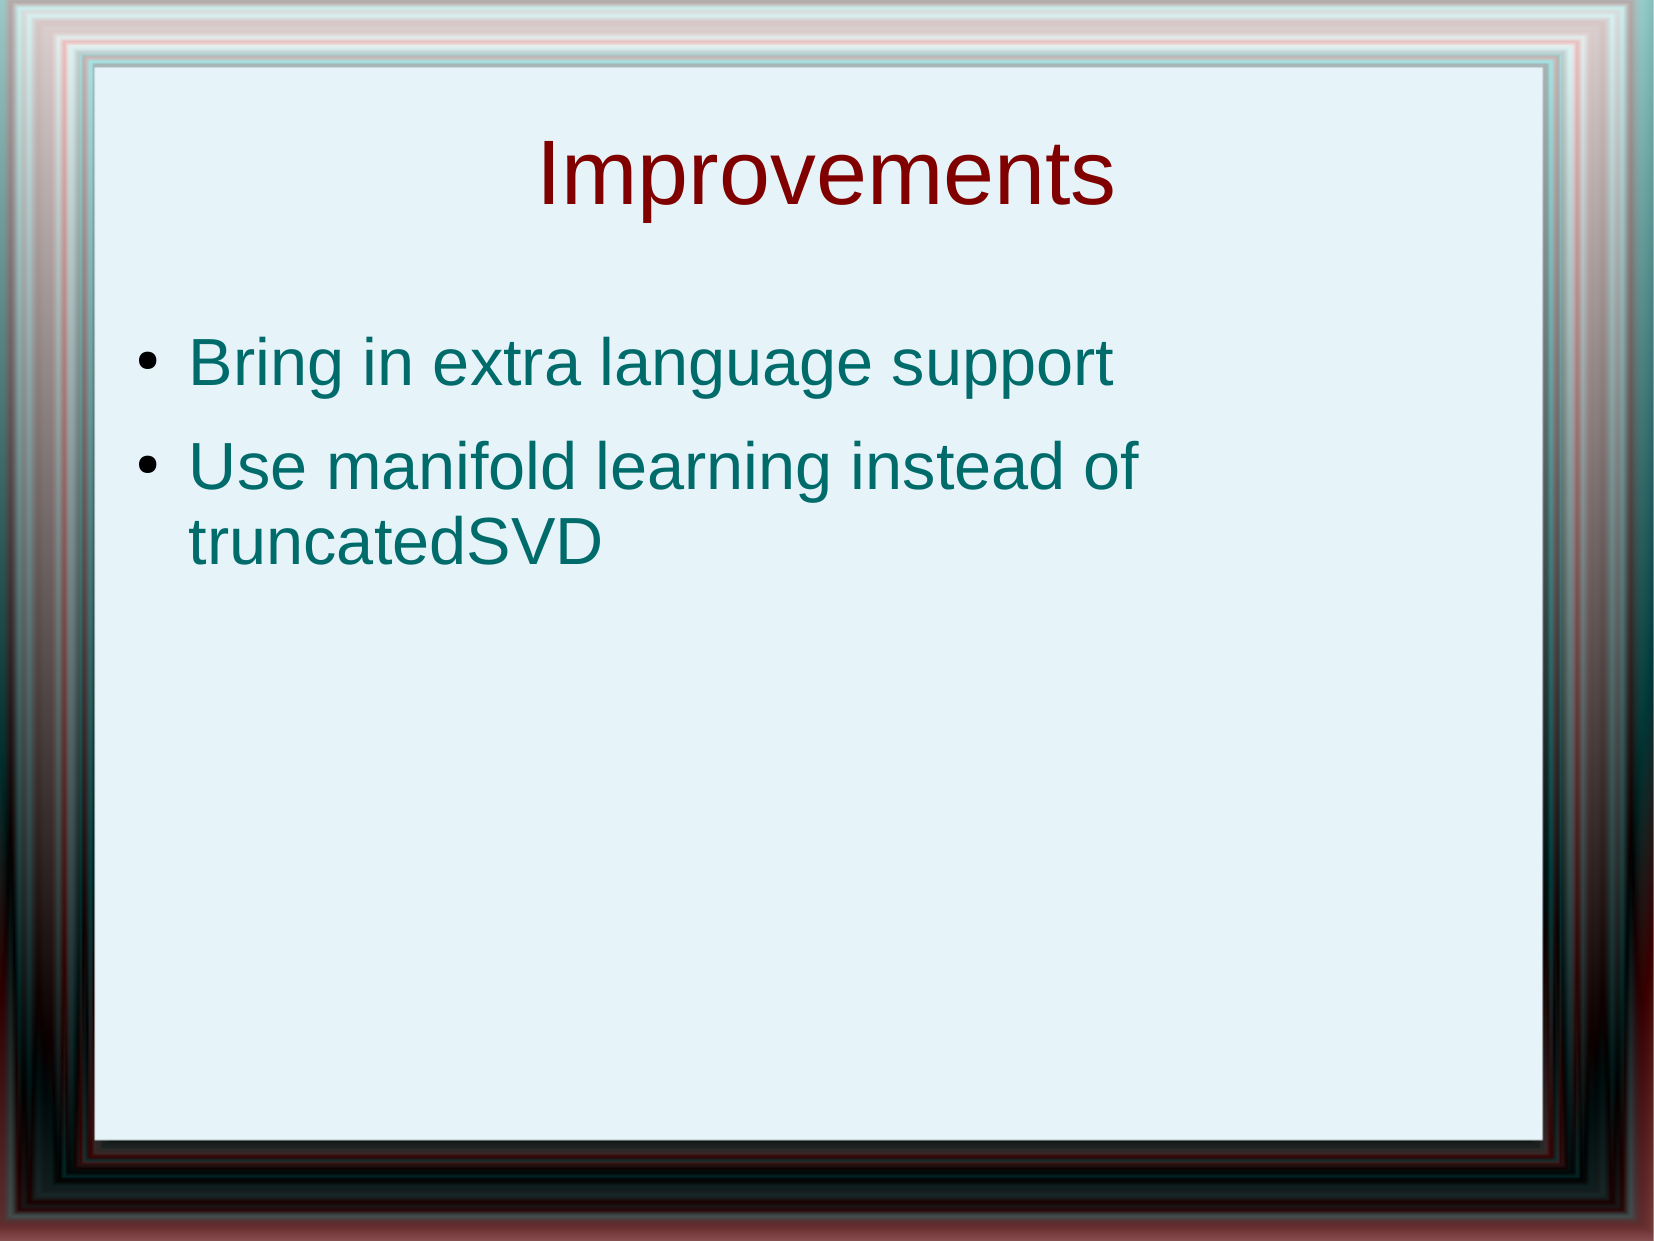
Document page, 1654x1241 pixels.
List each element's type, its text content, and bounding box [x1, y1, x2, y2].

picture [0, 0, 1654, 1241]
title Improvements [118, 88, 1536, 257]
list Bring in extra language support Use manifold learning instead of truncatedSVD [118, 324, 1506, 945]
